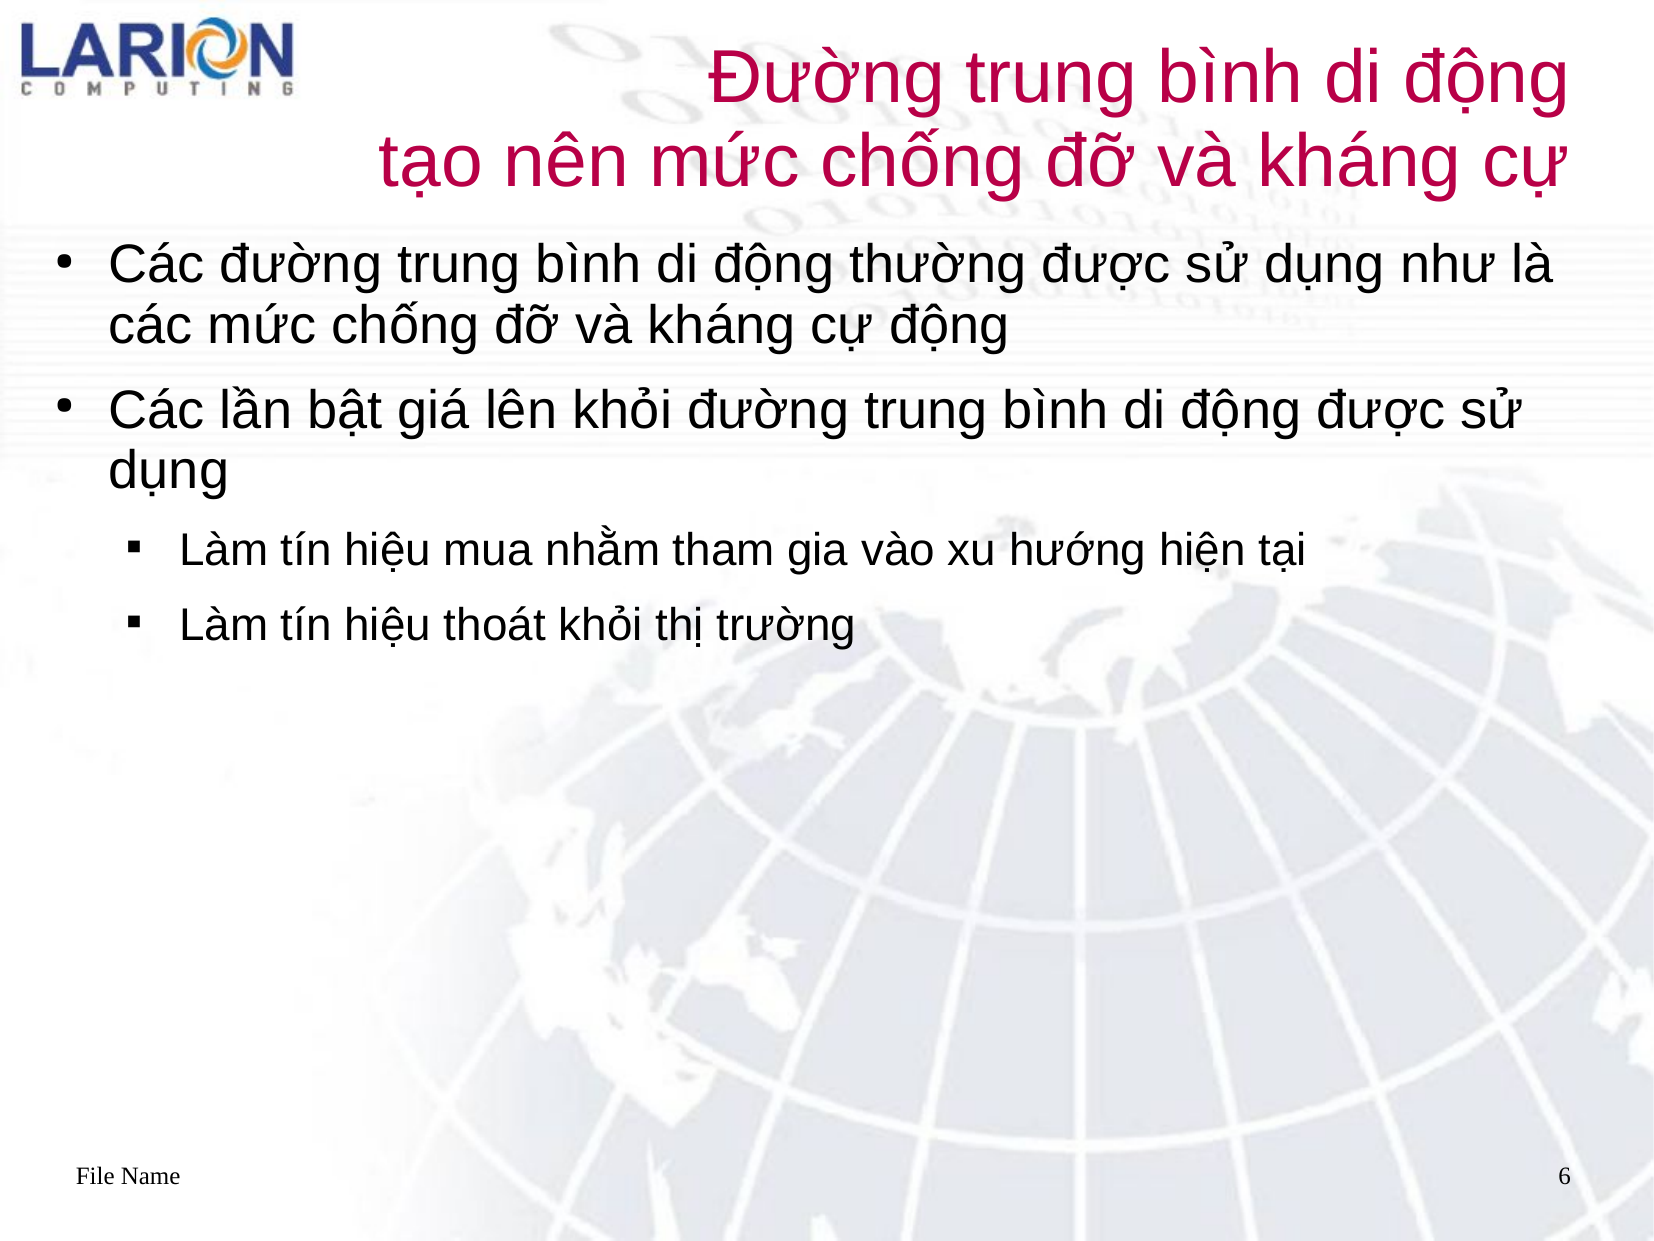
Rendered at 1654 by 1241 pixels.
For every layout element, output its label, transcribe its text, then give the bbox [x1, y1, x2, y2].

picture [0, 0, 1654, 1241]
list Các đường trung bình di động thường được sử dụng như là các mức chống đỡ và kháng cự động Các lần bật giá lên khỏi đường trung bình di động được sử dụng Làm tín hiệu mua nhằm tham gia vào xu hướng hiện tại Làm tín hiệu thoát khỏi thị trường [37, 233, 1571, 1053]
title Đường trung bình di động tạo nên mức chống đỡ và kháng cự [300, 34, 1571, 203]
